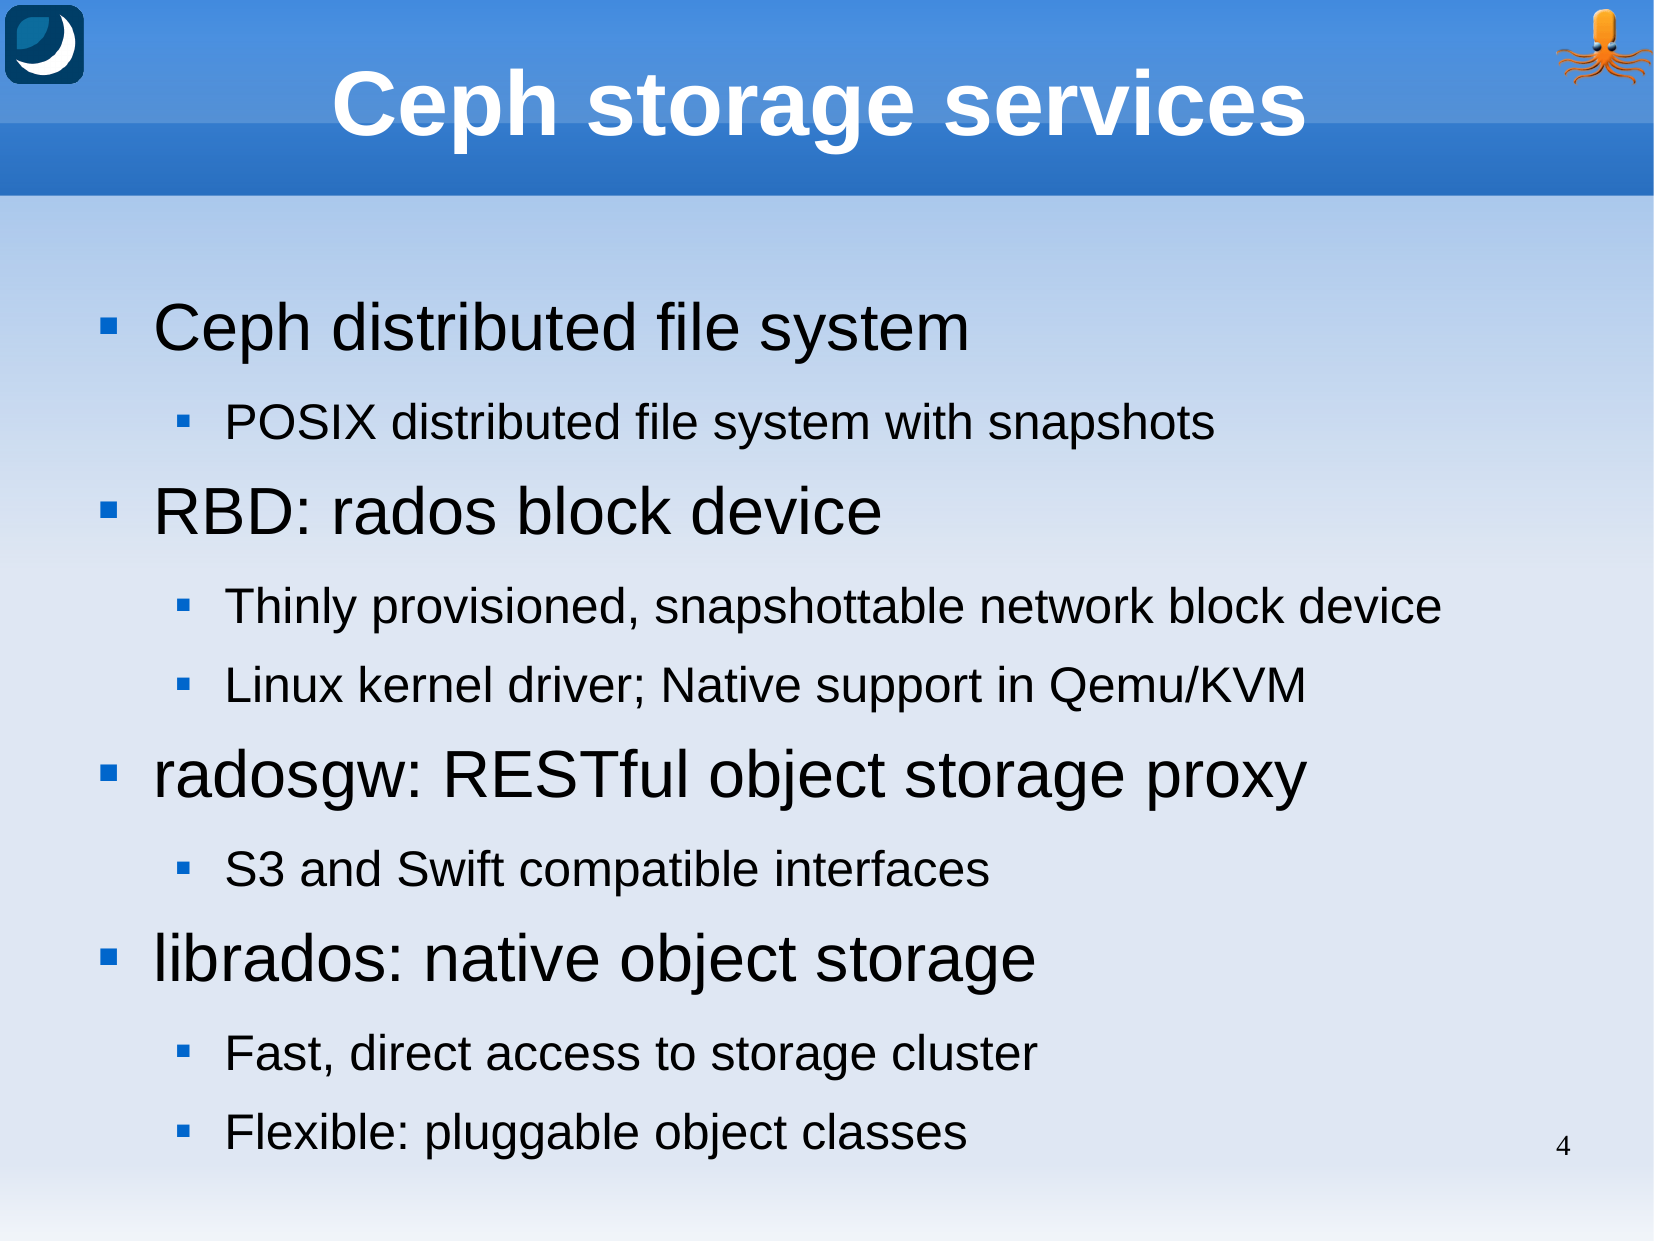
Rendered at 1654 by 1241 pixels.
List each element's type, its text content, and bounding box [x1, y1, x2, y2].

title Ceph storage services [76, 7, 1565, 200]
picture [0, 0, 1654, 1241]
list Ceph distributed file system POSIX distributed file system with snapshots RBD: rados block device Thinly provisioned, snapshottable network block device Linux kernel driver; Native support in Qemu/KVM radosgw: RESTful object storage proxy S3 and Swift compatible interfaces librados: native object storage Fast, direct access to storage cluster Flexible: pluggable object classes [82, 290, 1571, 1161]
